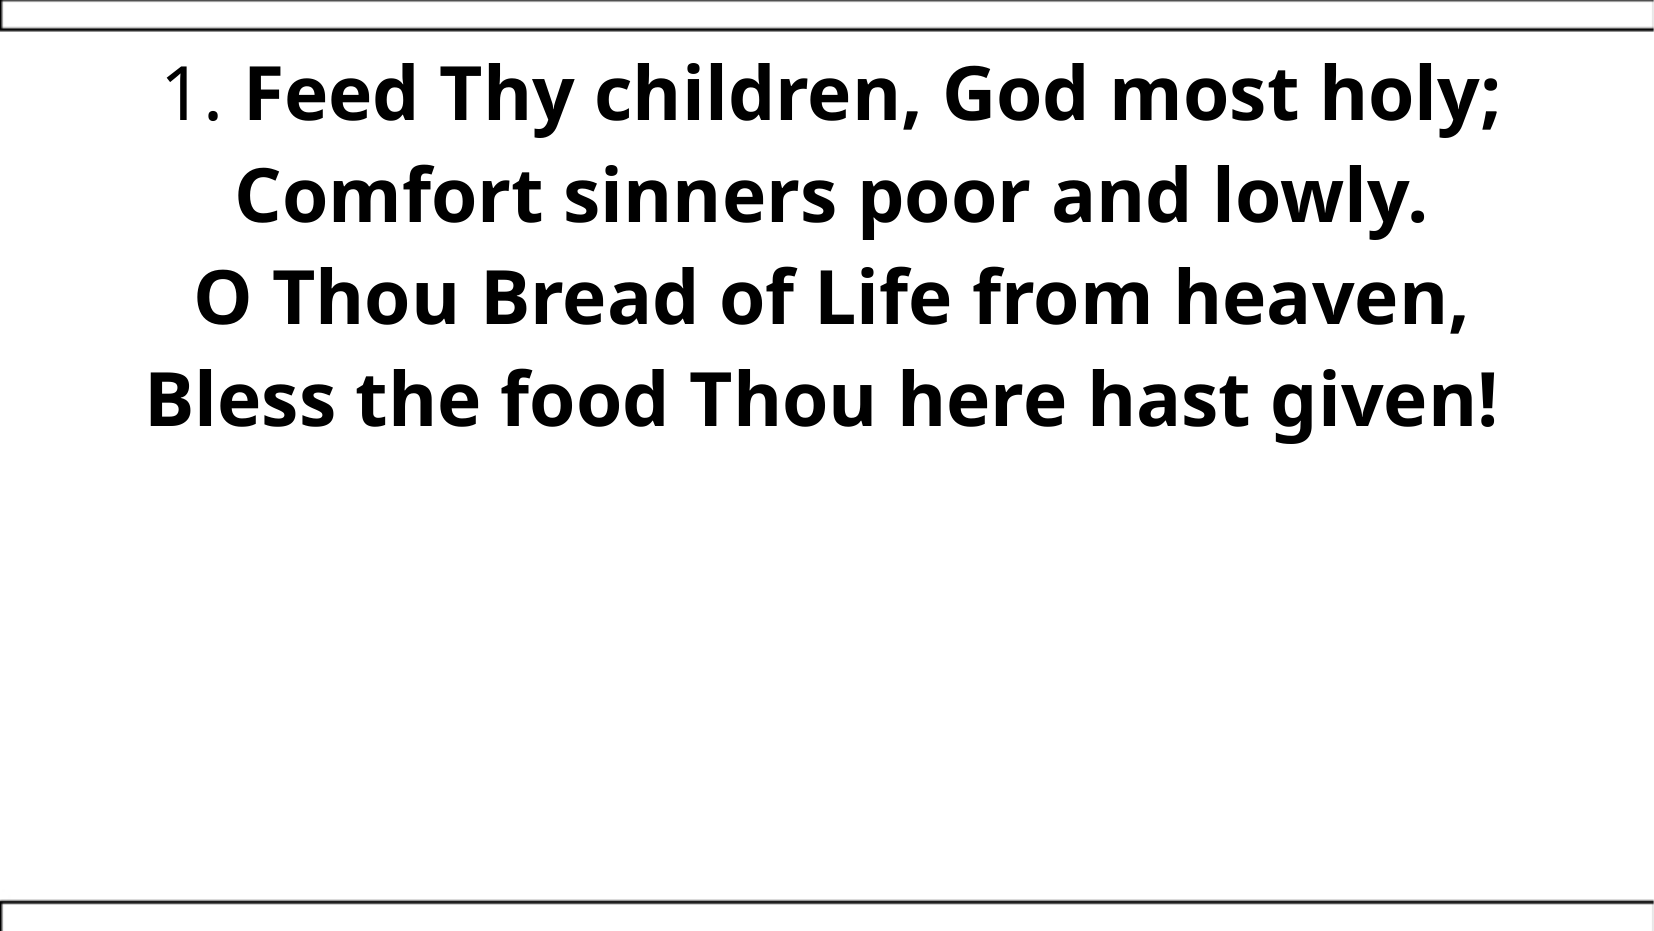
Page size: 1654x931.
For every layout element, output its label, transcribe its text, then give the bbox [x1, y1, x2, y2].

text_box 1. Feed Thy children, God most holy; Comfort sinners poor and lowly. O Thou Bread of Life from heaven, Bless the food Thou here hast given! [111, 32, 1552, 447]
picture [0, 0, 1654, 931]
